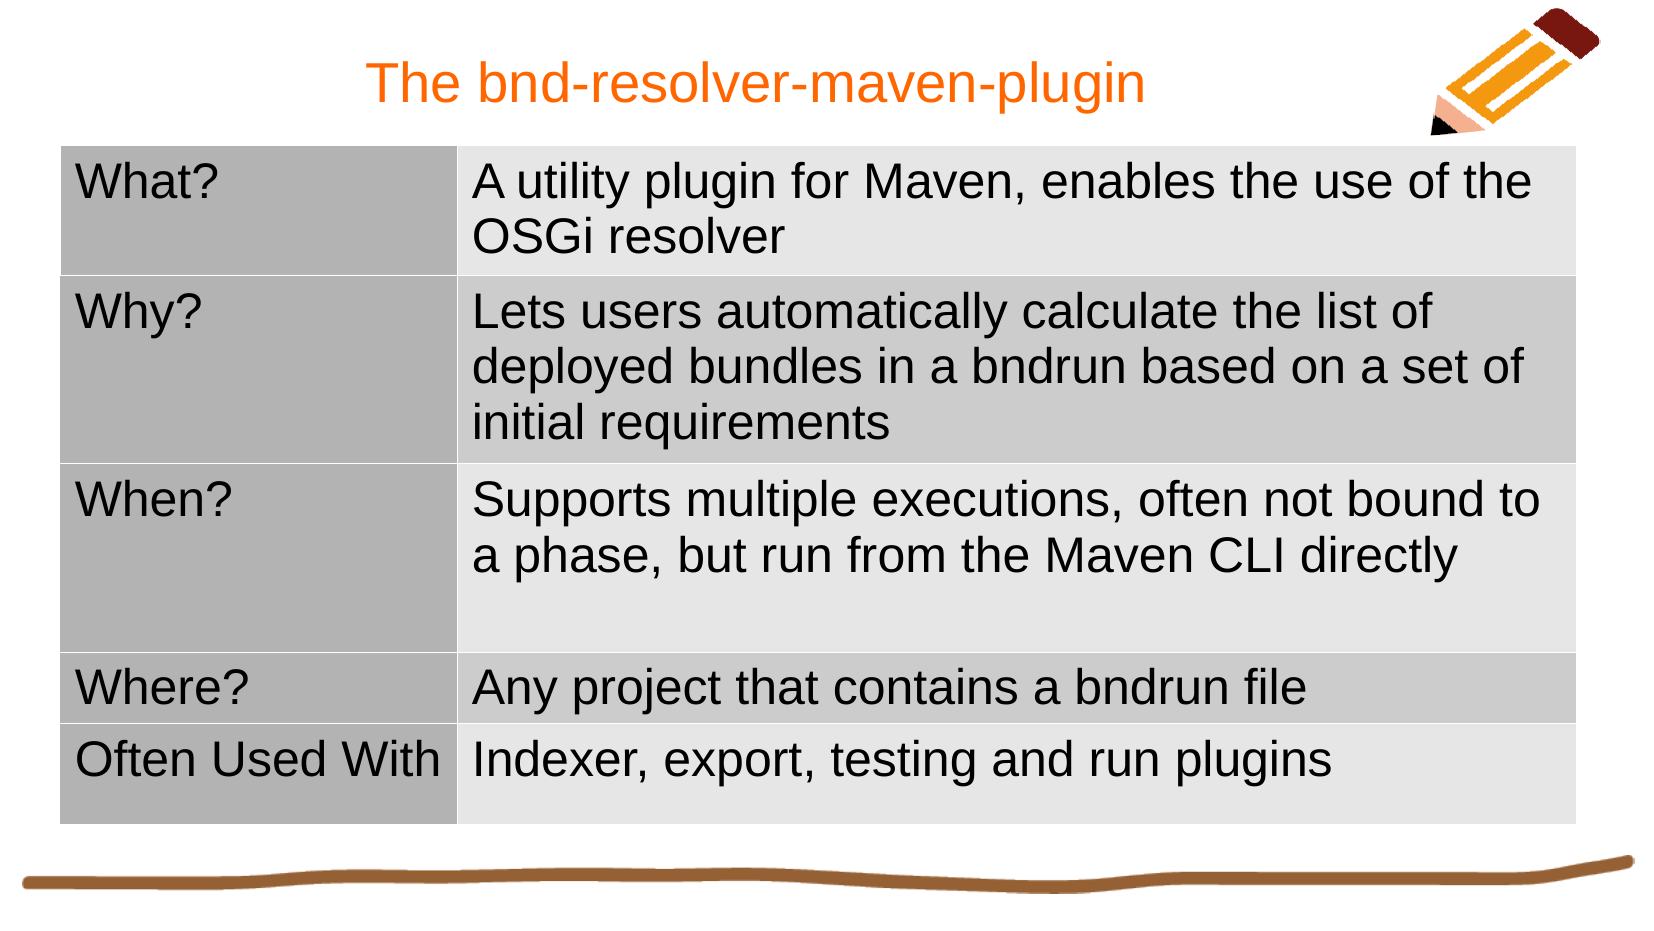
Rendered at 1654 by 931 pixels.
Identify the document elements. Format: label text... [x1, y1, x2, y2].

table_header What? [61, 146, 457, 275]
table_cell Indexer, export, testing and run plugins [458, 724, 1576, 824]
table_cell Lets users automatically calculate the list of deployed bundles in a bndrun based on a set of initial requirements [458, 276, 1576, 463]
table_cell Any project that contains a bndrun file [458, 653, 1576, 723]
picture [22, 855, 1635, 894]
table_cell Why? [60, 276, 457, 463]
table_header A utility plugin for Maven, enables the use of the OSGi resolver [458, 146, 1576, 275]
title The bnd-resolver-maven-plugin [82, 36, 1430, 129]
picture [1430, 8, 1601, 136]
table_cell Where? [60, 653, 457, 723]
table_cell Often Used With [60, 724, 457, 824]
table_cell Supports multiple executions, often not bound to a phase, but run from the Maven CLI directly [458, 464, 1576, 652]
table_cell When? [60, 464, 457, 652]
